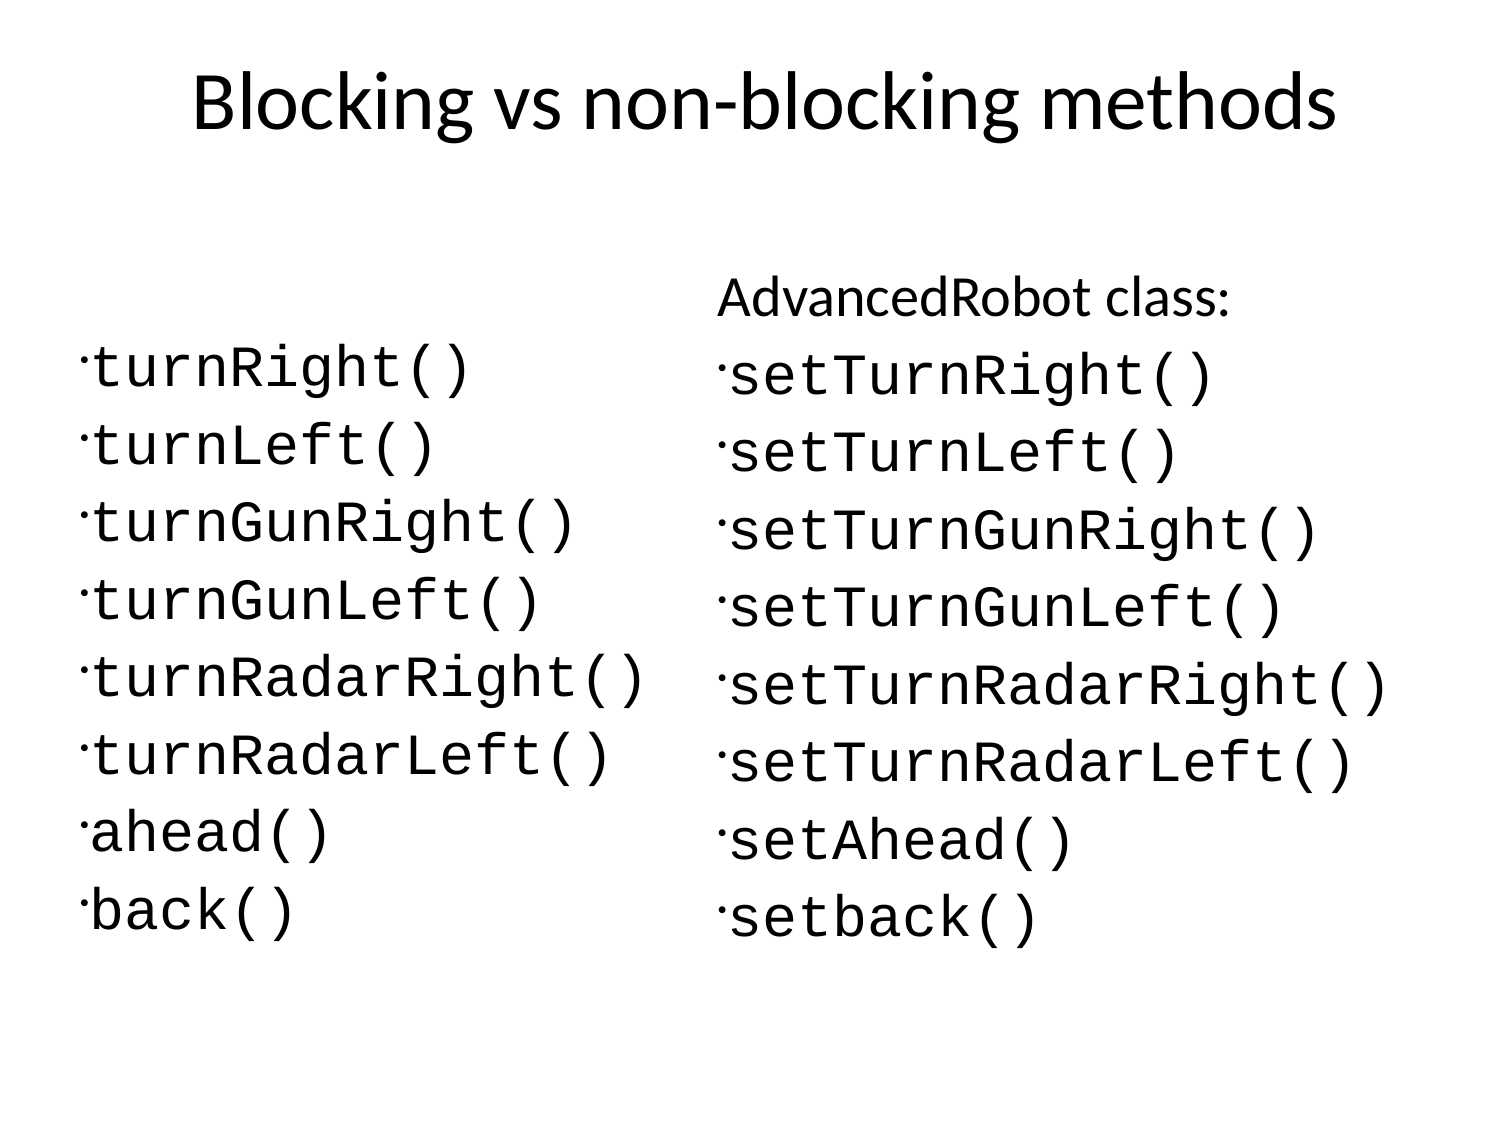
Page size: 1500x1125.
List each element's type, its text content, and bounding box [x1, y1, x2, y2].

text_box AdvancedRobot class: setTurnRight() setTurnLeft() setTurnGunRight() setTurnGunLeft() setTurnRadarRight() setTurnRadarLeft() setAhead() setback() [702, 243, 1459, 1035]
text_box Robot class: turnRight() turnLeft() turnGunRight() turnGunLeft() turnRadarRight() turnRadarLeft() ahead() back() [65, 235, 739, 1004]
title Blocking vs non-blocking methods [50, 31, 1500, 228]
